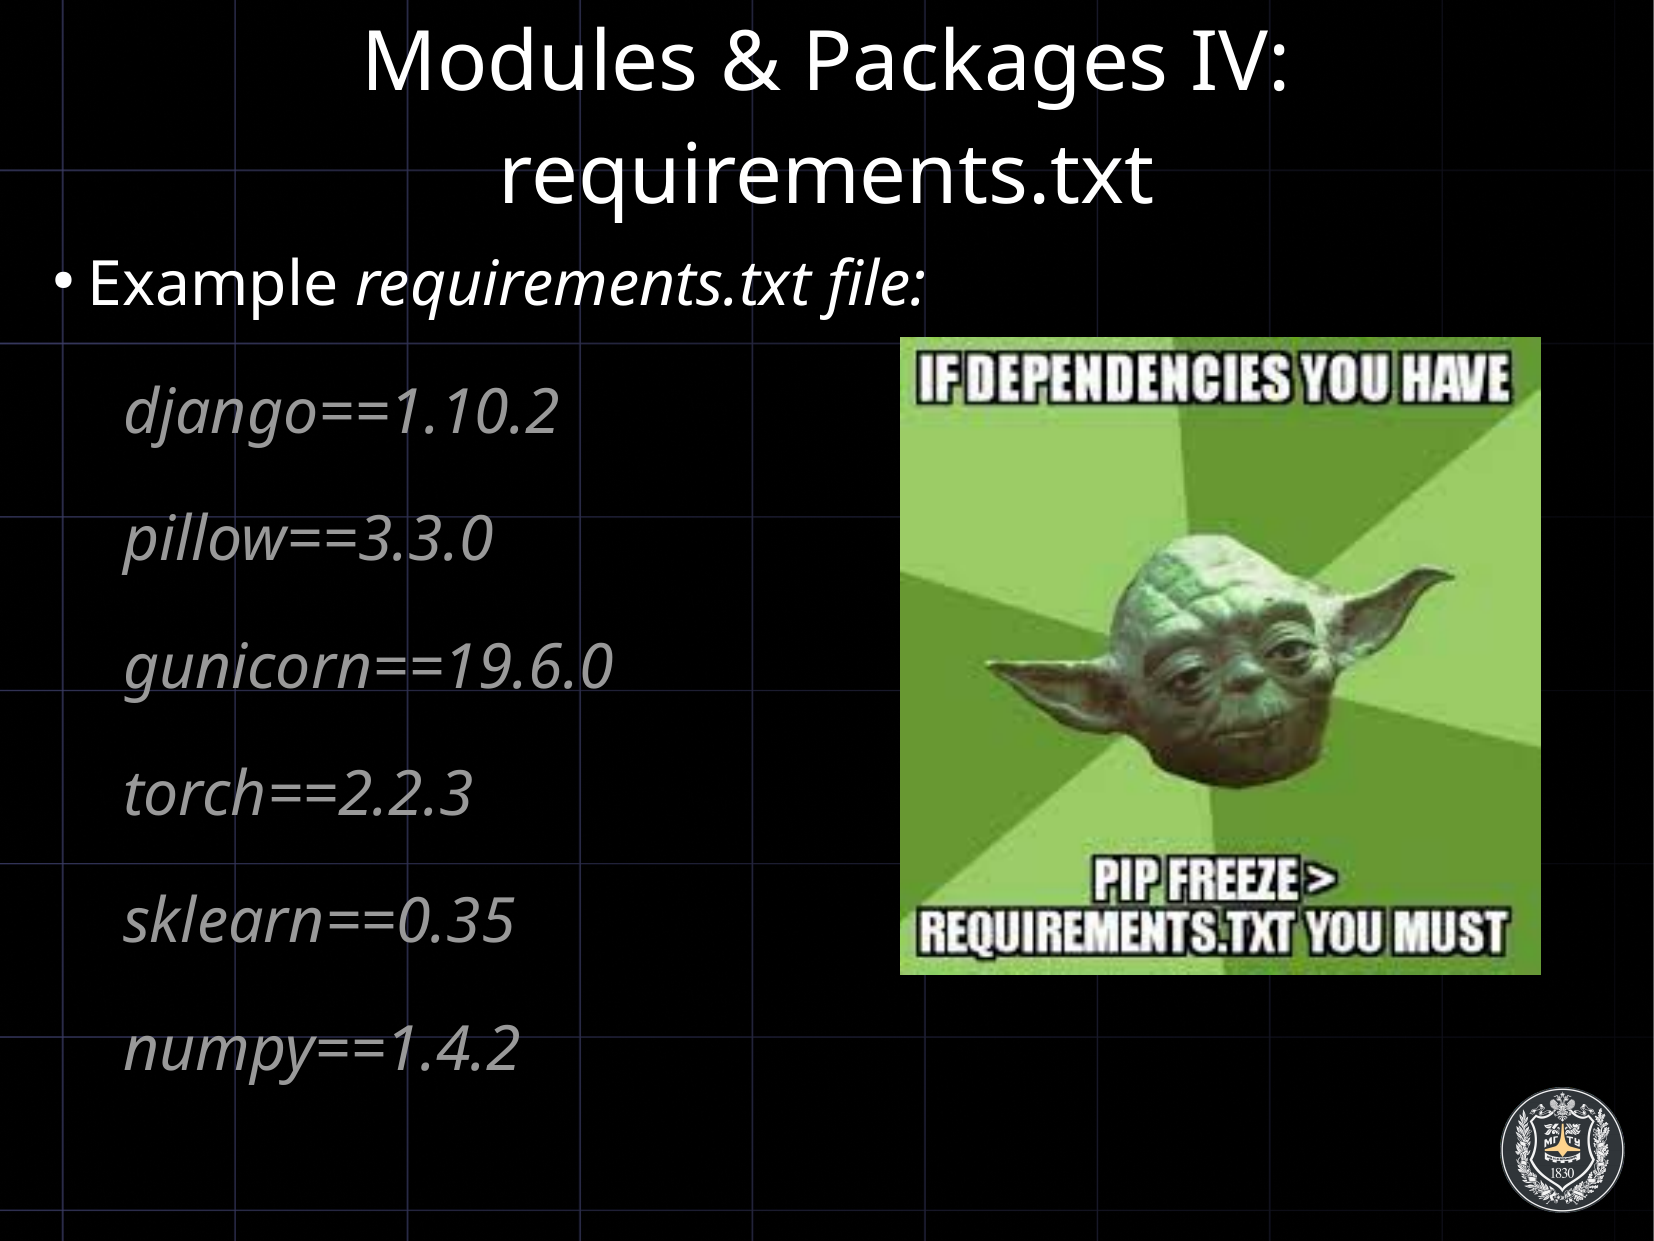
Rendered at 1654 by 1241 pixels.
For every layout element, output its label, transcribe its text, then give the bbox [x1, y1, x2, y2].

picture [900, 337, 1541, 976]
title Modules & Packages IV: requirements.txt [82, 17, 1571, 189]
text_box Example requirements.txt file: django==1.10.2 pillow==3.3.0 gunicorn==19.6.0 torch==2.2.3 sklearn==0.35 numpy==1.4.2 `pip install -r requirements.txt` [37, 189, 1654, 1241]
picture [0, 0, 1654, 1241]
